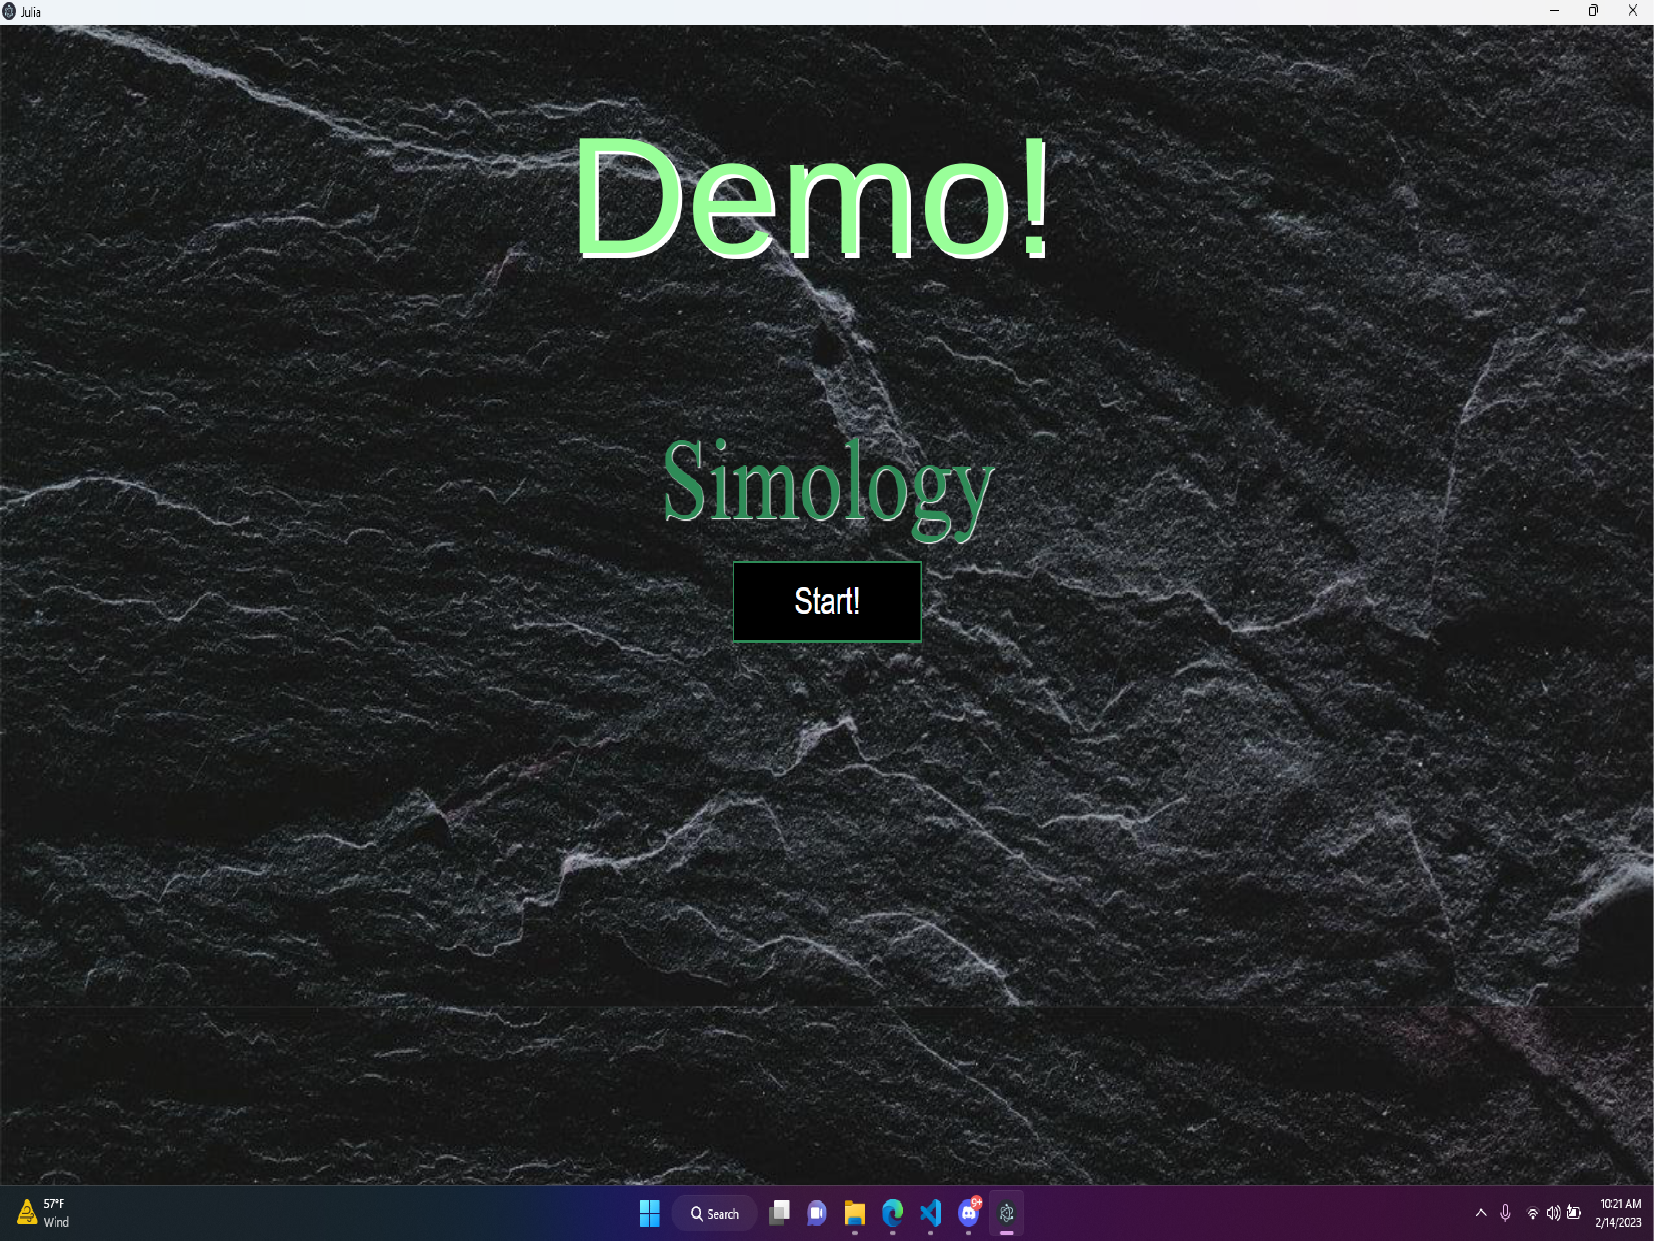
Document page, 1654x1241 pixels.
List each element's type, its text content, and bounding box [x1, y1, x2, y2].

title Demo! [118, 103, 1506, 290]
picture [0, 0, 1654, 1241]
subtitle [118, 290, 1506, 1024]
